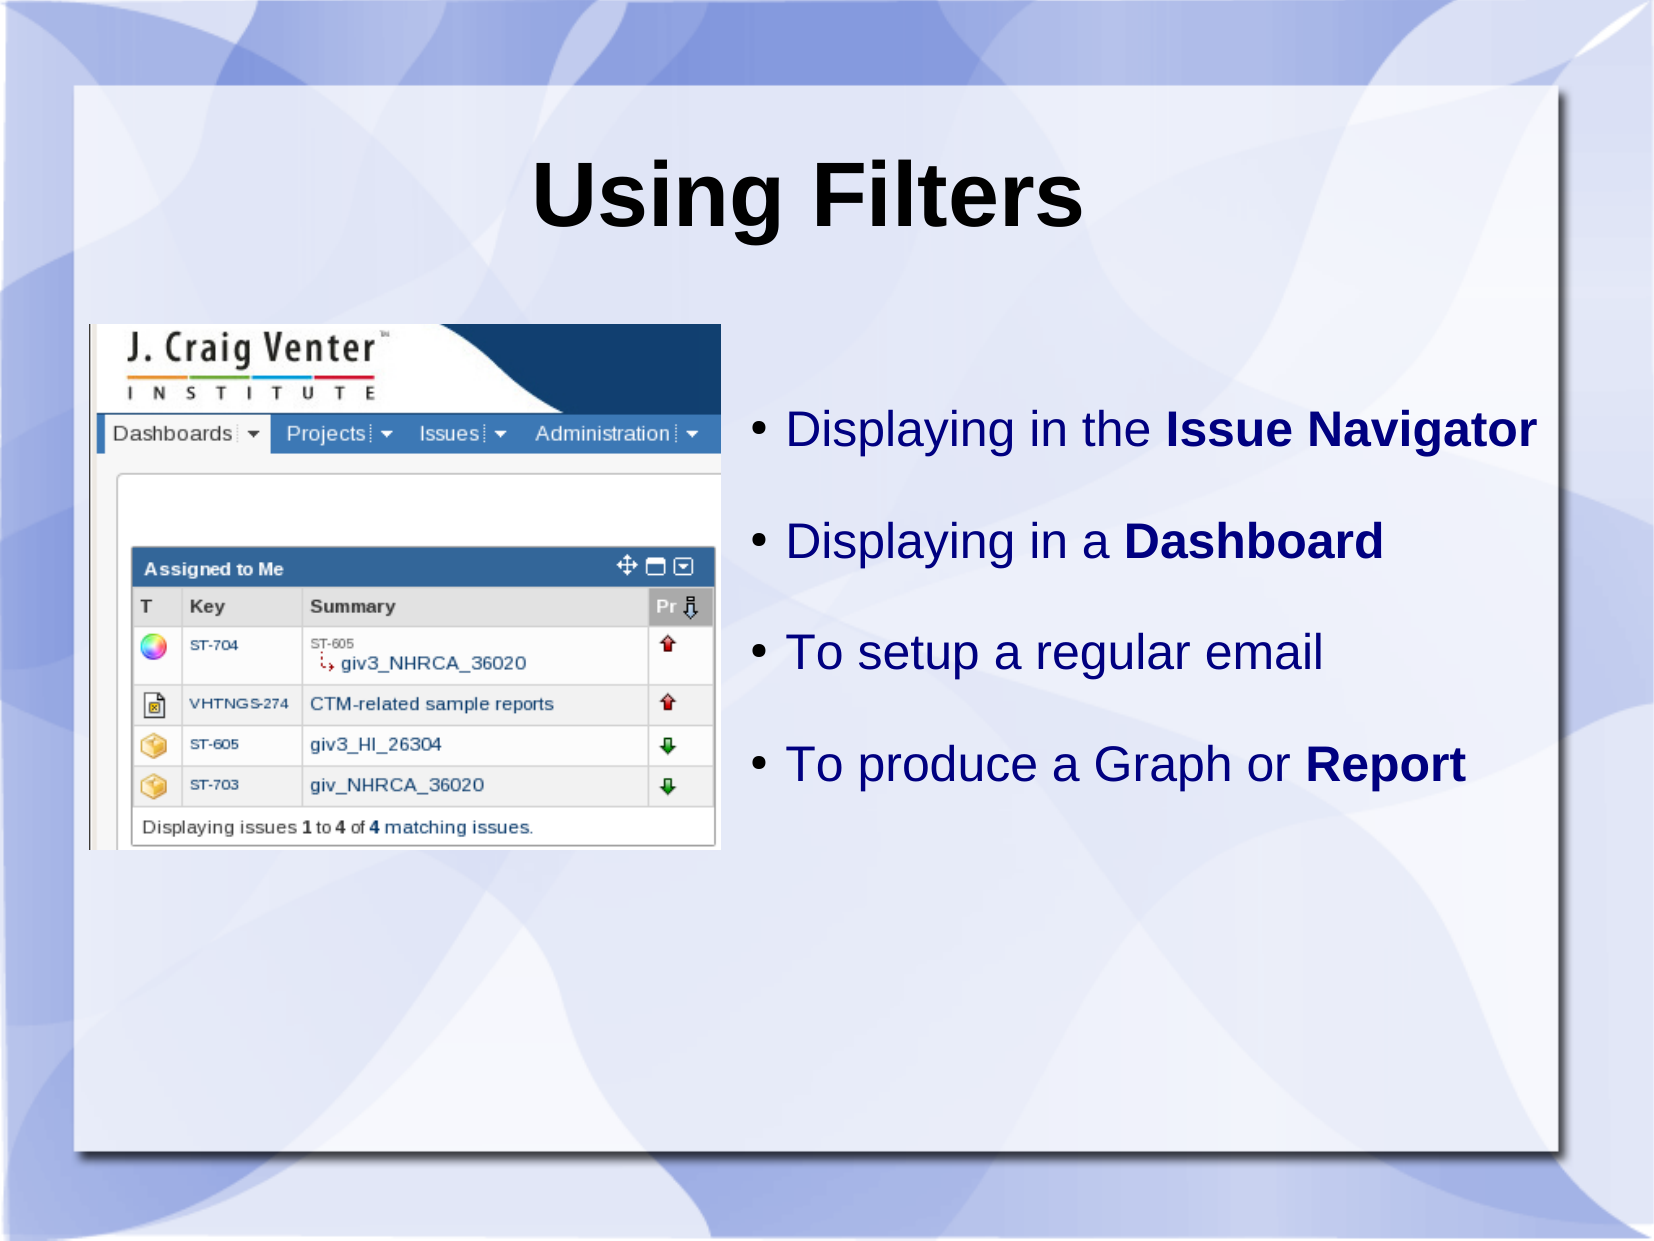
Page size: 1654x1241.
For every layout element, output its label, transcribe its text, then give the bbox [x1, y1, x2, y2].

title Using Filters [82, 90, 1536, 298]
subtitle Displaying in the Issue Navigator Displaying in a Dashboard To setup a regular email To produce a Graph or Report [750, 177, 1567, 1201]
picture [0, 0, 1654, 1241]
